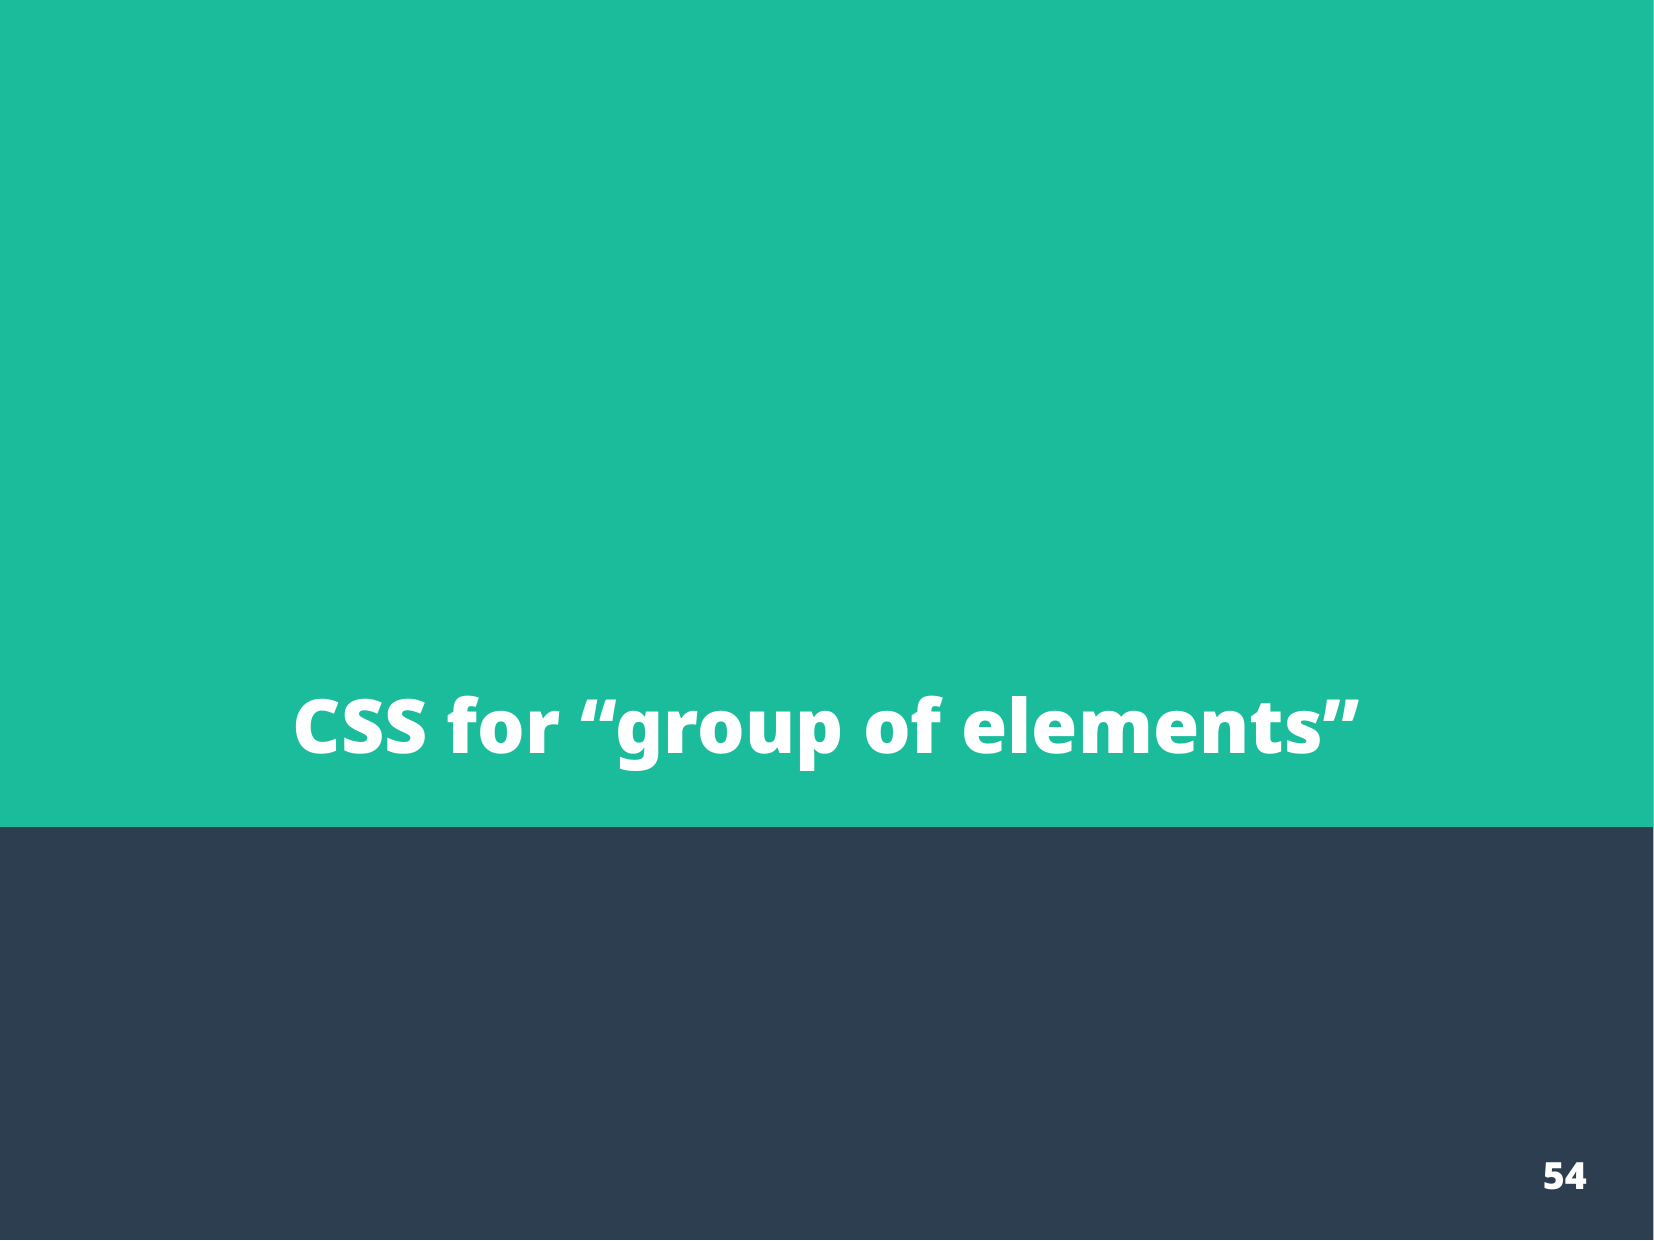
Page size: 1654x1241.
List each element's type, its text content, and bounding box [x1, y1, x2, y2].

title CSS for “group of elements” [59, 620, 1595, 778]
